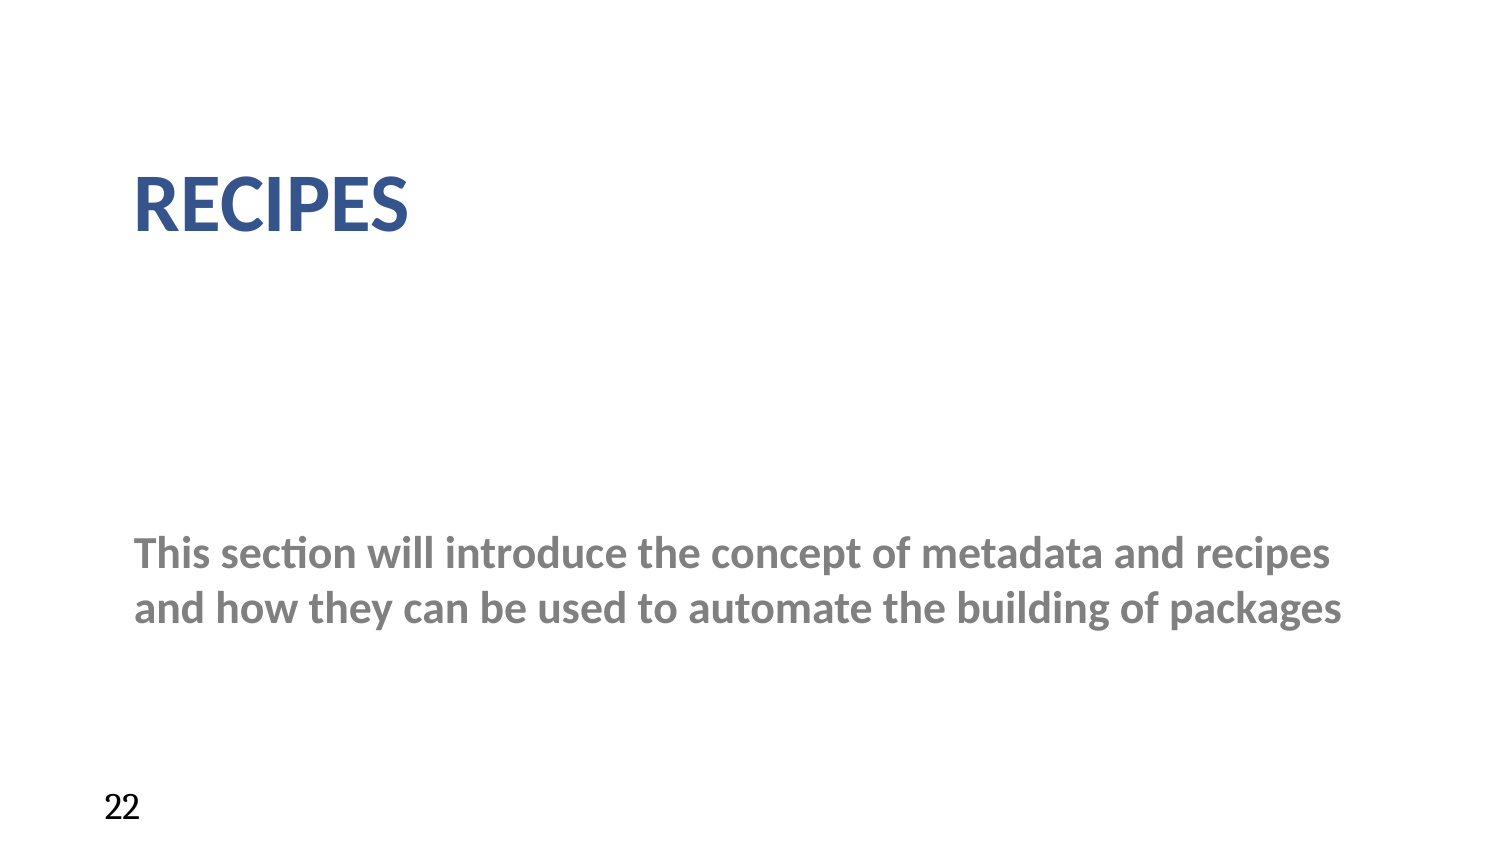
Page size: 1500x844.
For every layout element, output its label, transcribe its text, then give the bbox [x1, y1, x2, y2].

text_box This section will introduce the concept of metadata and recipes and how they can be used to automate the building of packages [118, 515, 1394, 701]
text_box <number> [0, 782, 156, 827]
text_box RECIPES [118, 140, 1394, 309]
